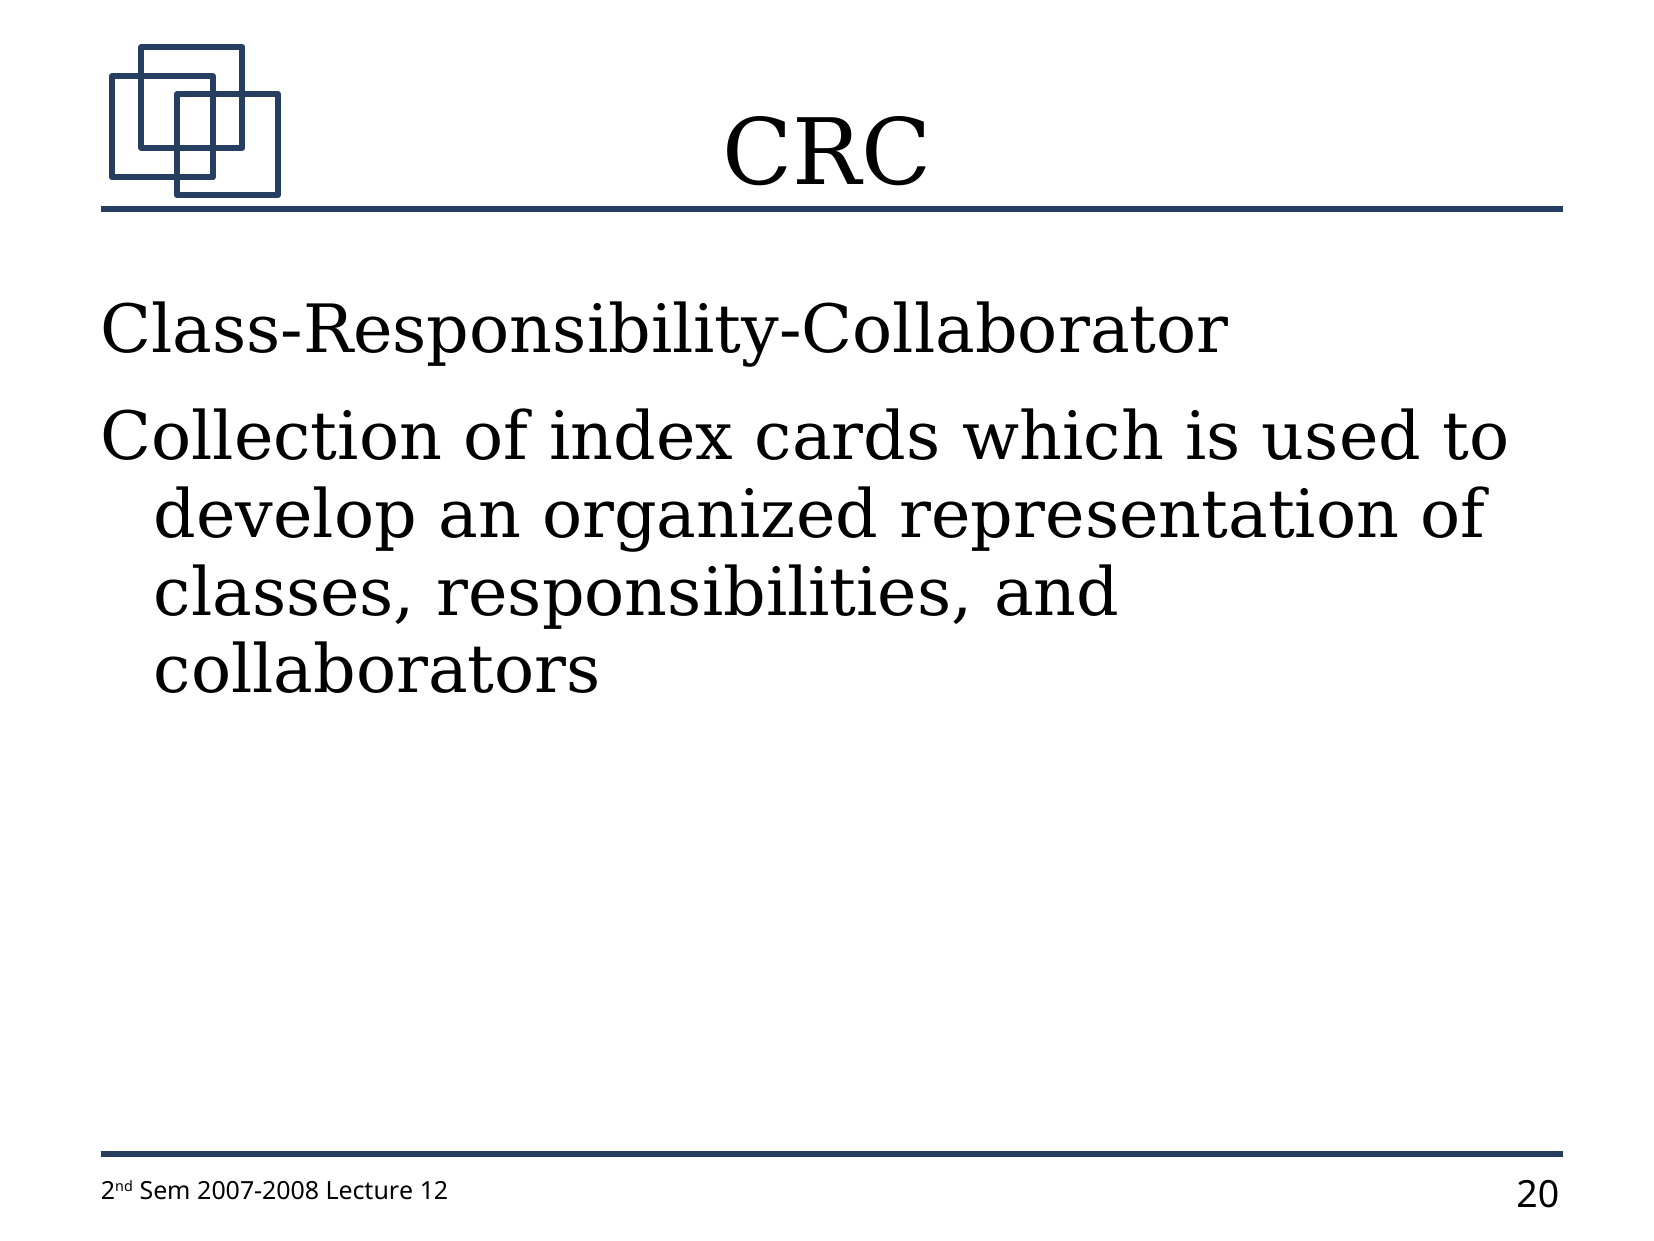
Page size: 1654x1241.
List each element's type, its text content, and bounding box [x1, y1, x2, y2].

title CRC [82, 49, 1571, 257]
list Class-Responsibility-Collaborator Collection of index cards which is used to develop an organized representation of classes, responsibilities, and collaborators [82, 290, 1571, 1109]
